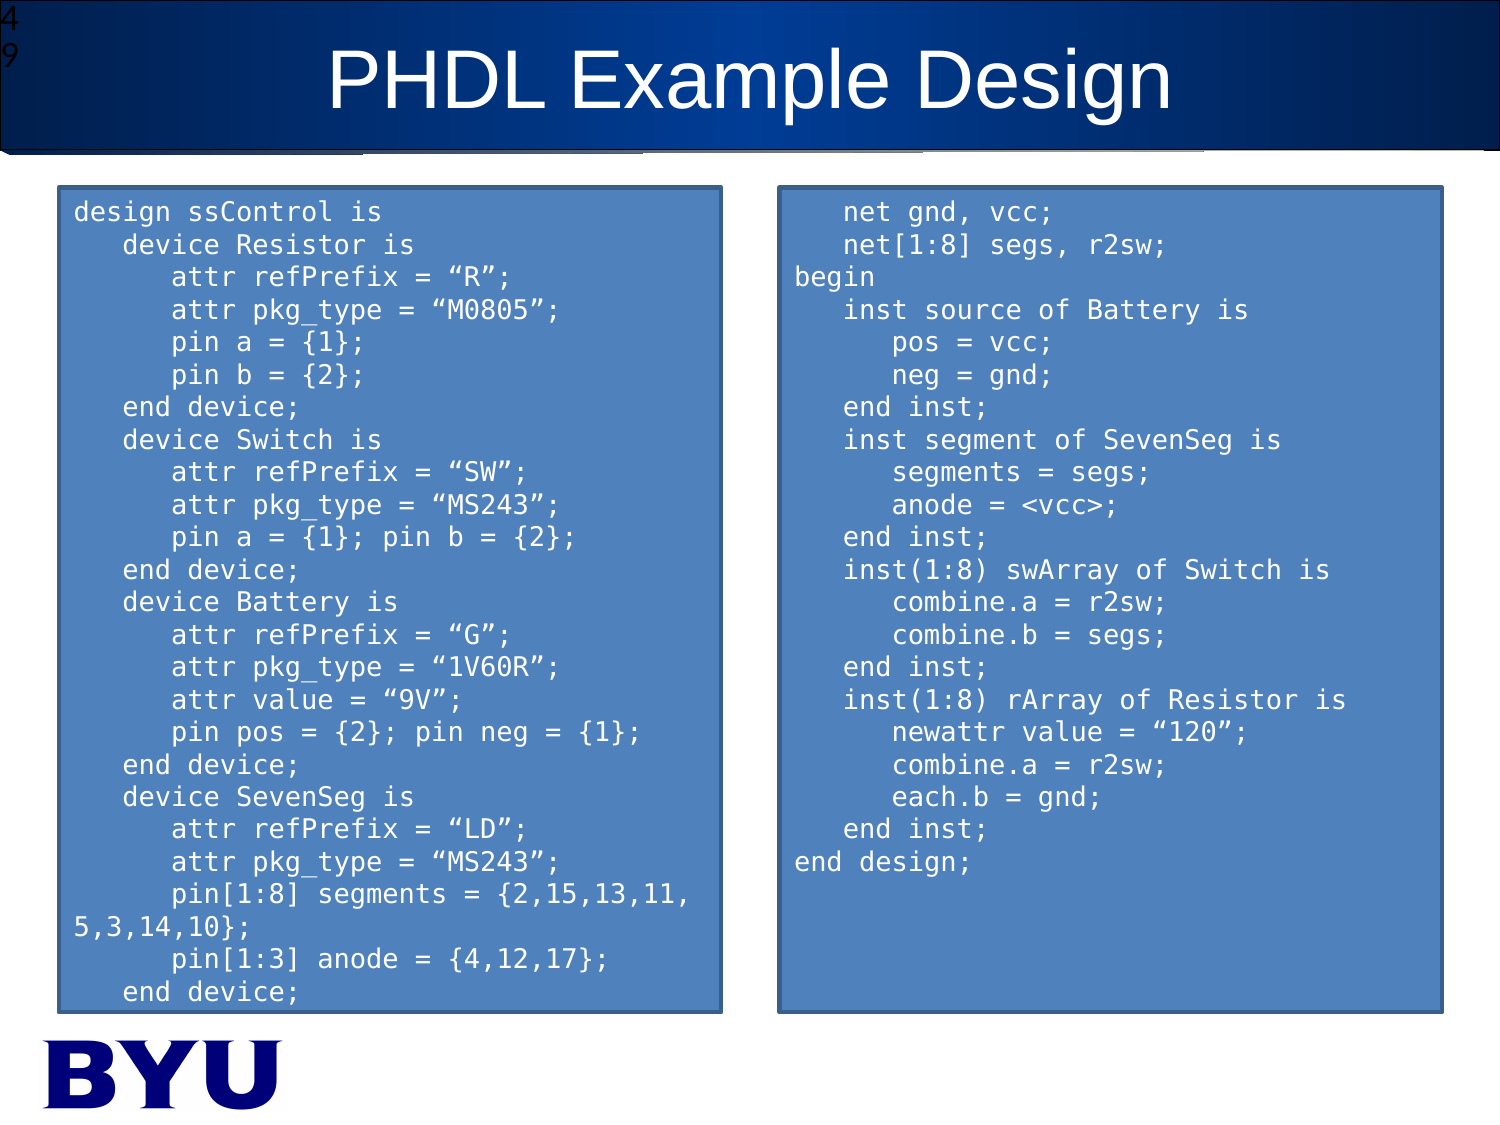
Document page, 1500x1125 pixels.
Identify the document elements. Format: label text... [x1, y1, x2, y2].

picture [37, 1039, 288, 1111]
title PHDL Example Design [75, 0, 1425, 150]
text_box design ssControl is device Resistor is attr refPrefix = “R”; attr pkg_type = “M0805”; pin a = {1}; pin b = {2}; end device; device Switch is attr refPrefix = “SW”; attr pkg_type = “MS243”; pin a = {1}; pin b = {2}; end device; device Battery is attr refPrefix = “G”; attr pkg_type = “1V60R”; attr value = “9V”; pin pos = {2}; pin neg = {1}; end device; device SevenSeg is attr refPrefix = “LD”; attr pkg_type = “MS243”; pin[1:8] segments = {2,15,13,11, 5,3,14,10}; pin[1:3] anode = {4,12,17}; end device; [58, 187, 722, 1013]
text_box net gnd, vcc; net[1:8] segs, r2sw; begin inst source of Battery is pos = vcc; neg = gnd; end inst; inst segment of SevenSeg is segments = segs; anode = <vcc>; end inst; inst(1:8) swArray of Switch is combine.a = r2sw; combine.b = segs; end inst; inst(1:8) rArray of Resistor is newattr value = “120”; combine.a = r2sw; each.b = gnd; end inst; end design; [779, 187, 1442, 1013]
